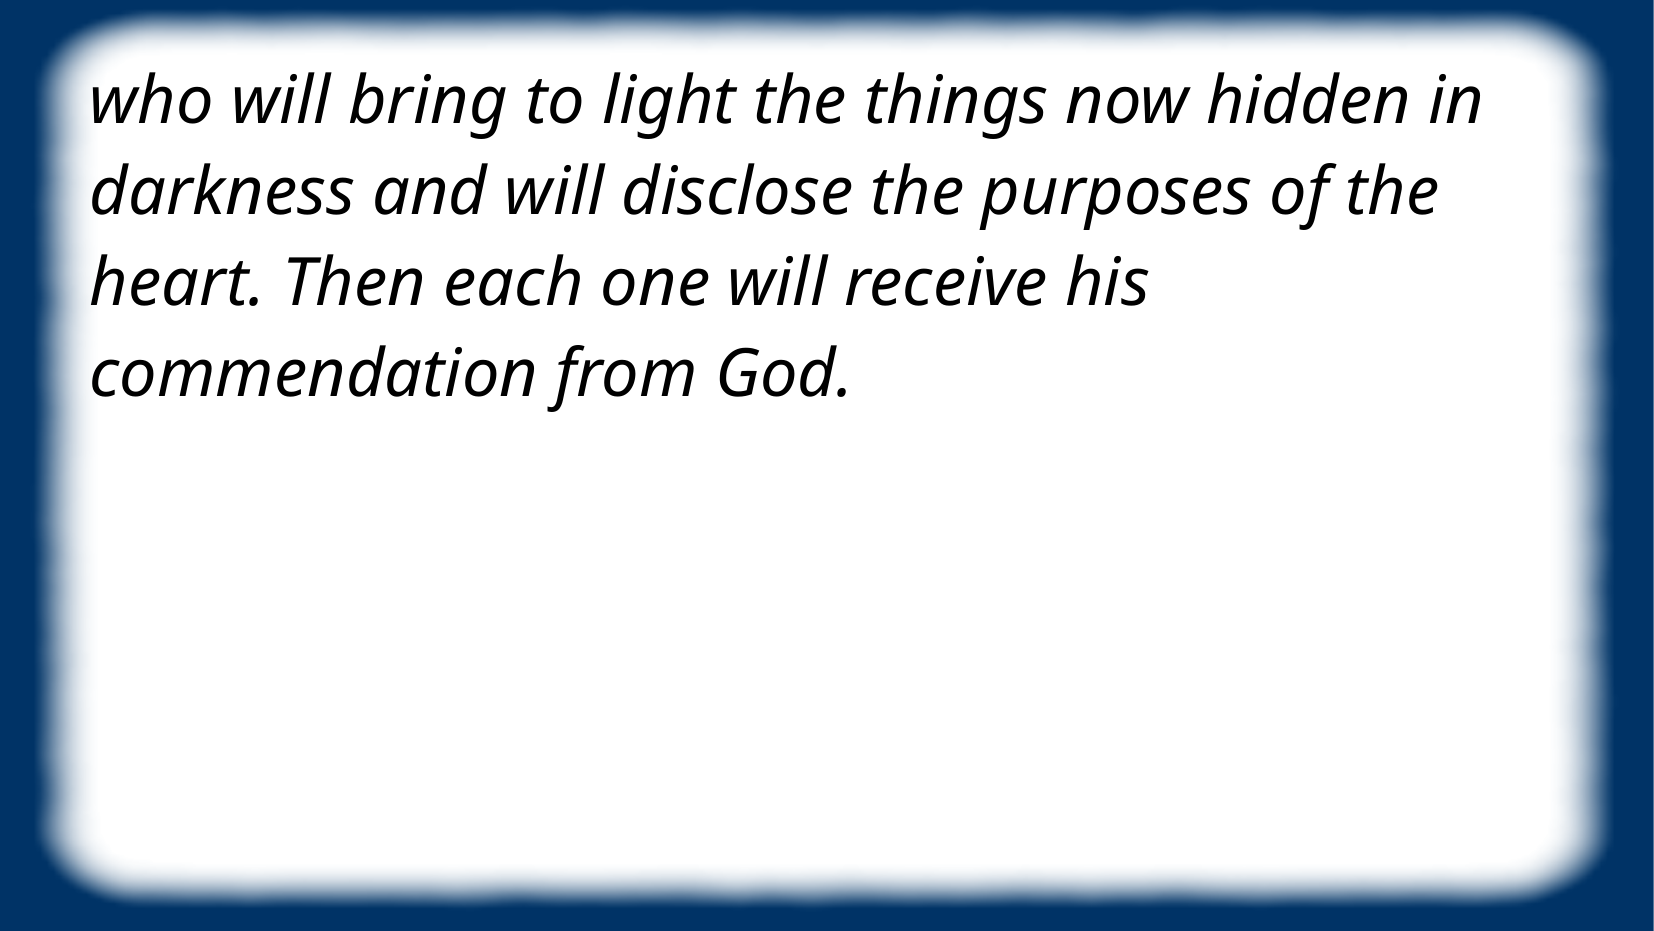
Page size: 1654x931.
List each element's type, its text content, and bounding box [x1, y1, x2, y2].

picture [0, 0, 1654, 931]
text_box who will bring to light the things now hidden in darkness and will disclose the purposes of the heart. Then each one will receive his commendation from God. [75, 45, 1576, 436]
